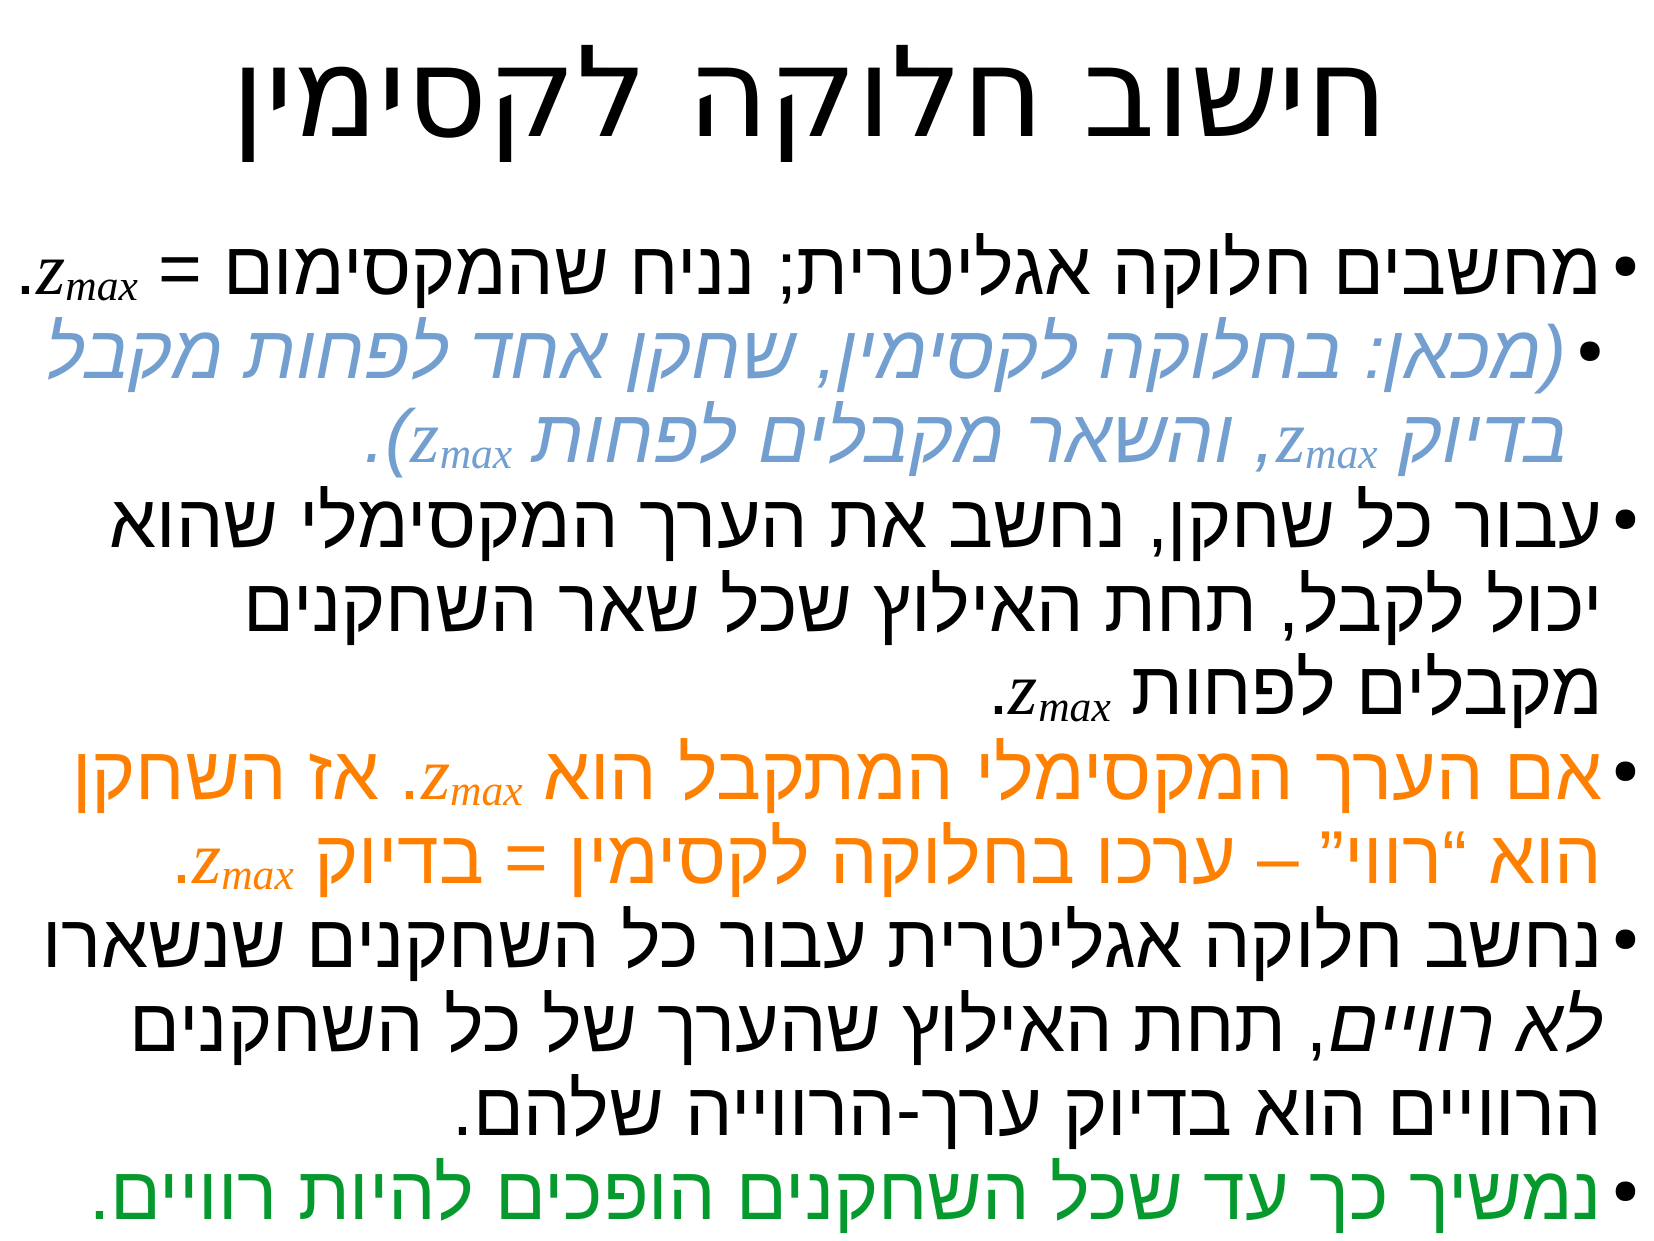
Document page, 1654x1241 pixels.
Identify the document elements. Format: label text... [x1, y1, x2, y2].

text_box מחשבים חלוקה אגליטרית; נניח שהמקסימום = zmax. (מכאן: בחלוקה לקסימין, שחקן אחד לפחות מקבל בדיוק zmax, והשאר מקבלים לפחות zmax). עבור כל שחקן, נחשב את הערך המקסימלי שהוא יכול לקבל, תחת האילוץ שכל שאר השחקנים מקבלים לפחות zmax. אם הערך המקסימלי המתקבל הוא zmax. אז השחקן הוא “רווי” – ערכו בחלוקה לקסימין = בדיוק zmax. נחשב חלוקה אגליטרית עבור כל השחקנים שנשארו לא רוויים, תחת האילוץ שהערך של כל השחקנים הרוויים הוא בדיוק ערך-הרווייה שלהם. נמשיך כך עד שכל השחקנים הופכים להיות רוויים. [0, 219, 1654, 1241]
title חישוב חלוקה לקסימין [0, 7, 1654, 166]
